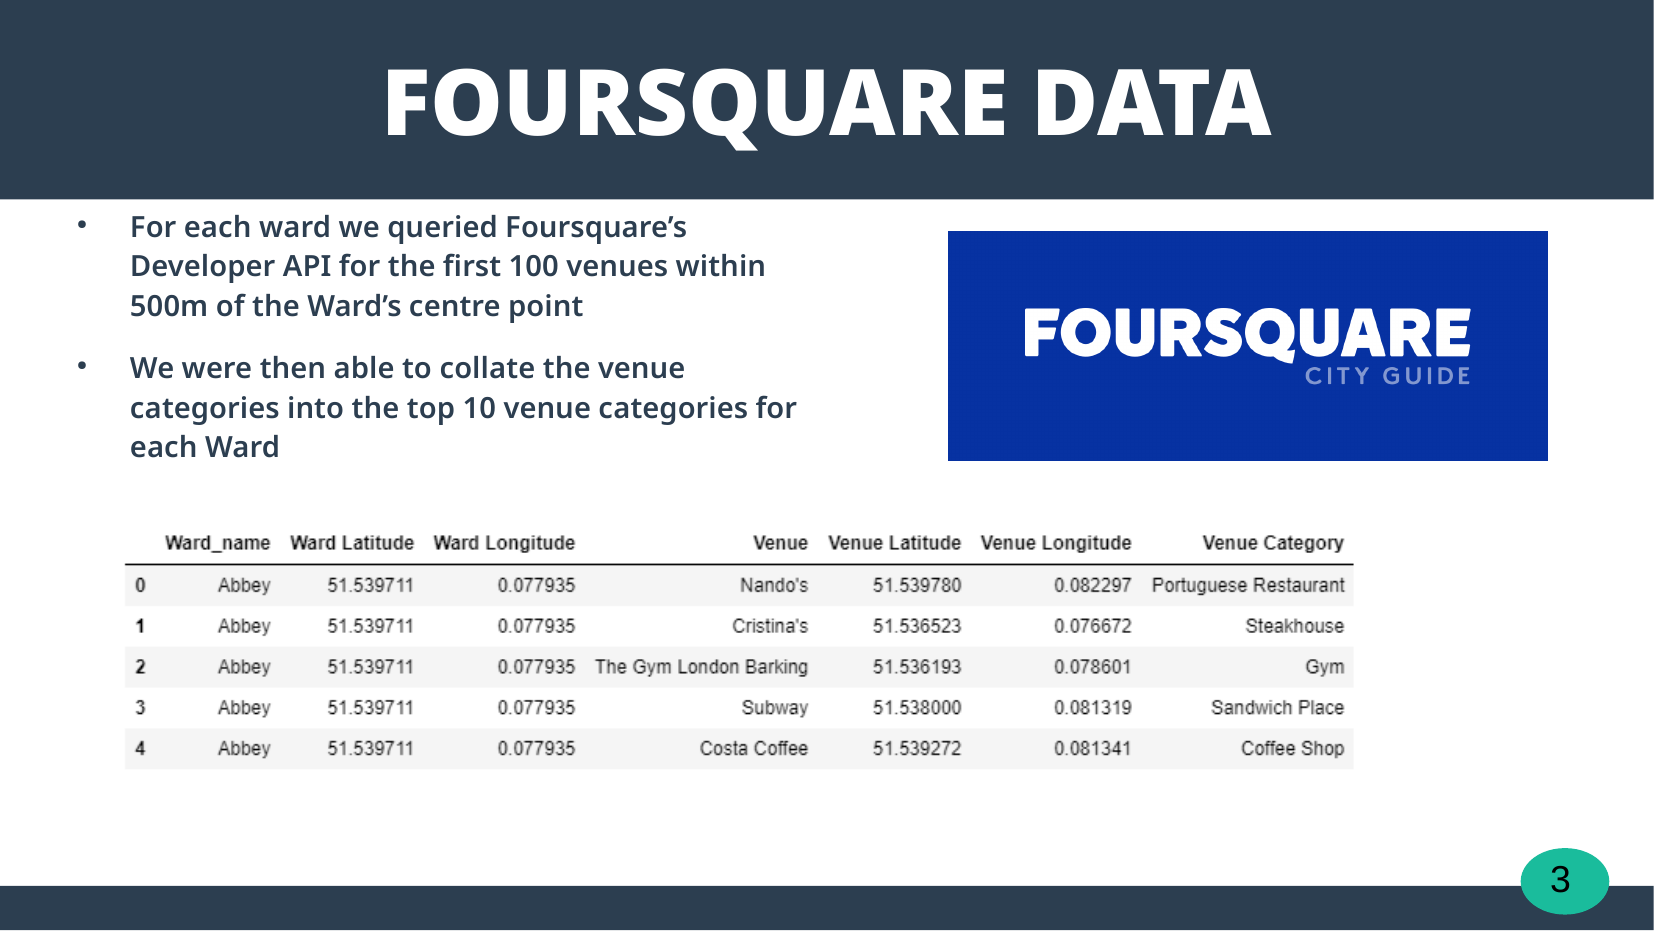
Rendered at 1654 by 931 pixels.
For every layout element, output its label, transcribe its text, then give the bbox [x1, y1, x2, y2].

list For each ward we queried Foursquare’s Developer API for the first 100 venues within 500m of the Ward’s centre point We were then able to collate the venue categories into the top 10 venue categories for each Ward [59, 205, 815, 485]
text_box <number> [1535, 851, 1654, 908]
picture [948, 231, 1548, 461]
picture [105, 531, 1382, 782]
title FOURSQUARE DATA [82, 37, 1571, 129]
